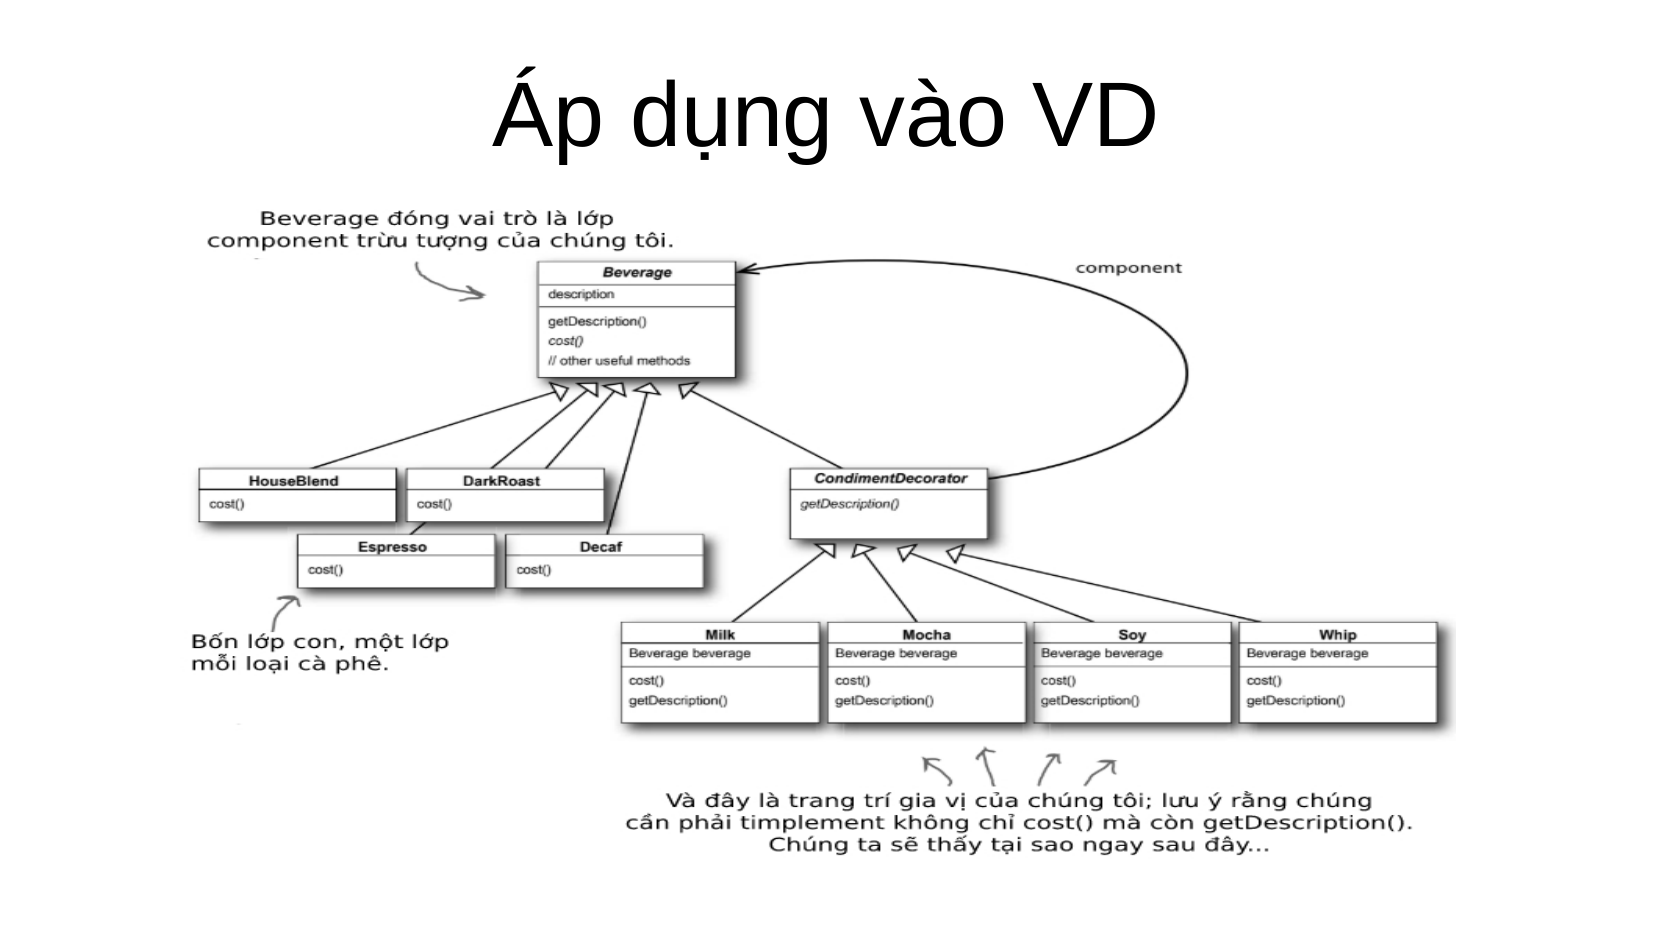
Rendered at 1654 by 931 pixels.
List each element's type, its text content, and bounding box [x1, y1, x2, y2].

picture [169, 209, 1456, 871]
title Áp dụng vào VD [82, 37, 1571, 193]
